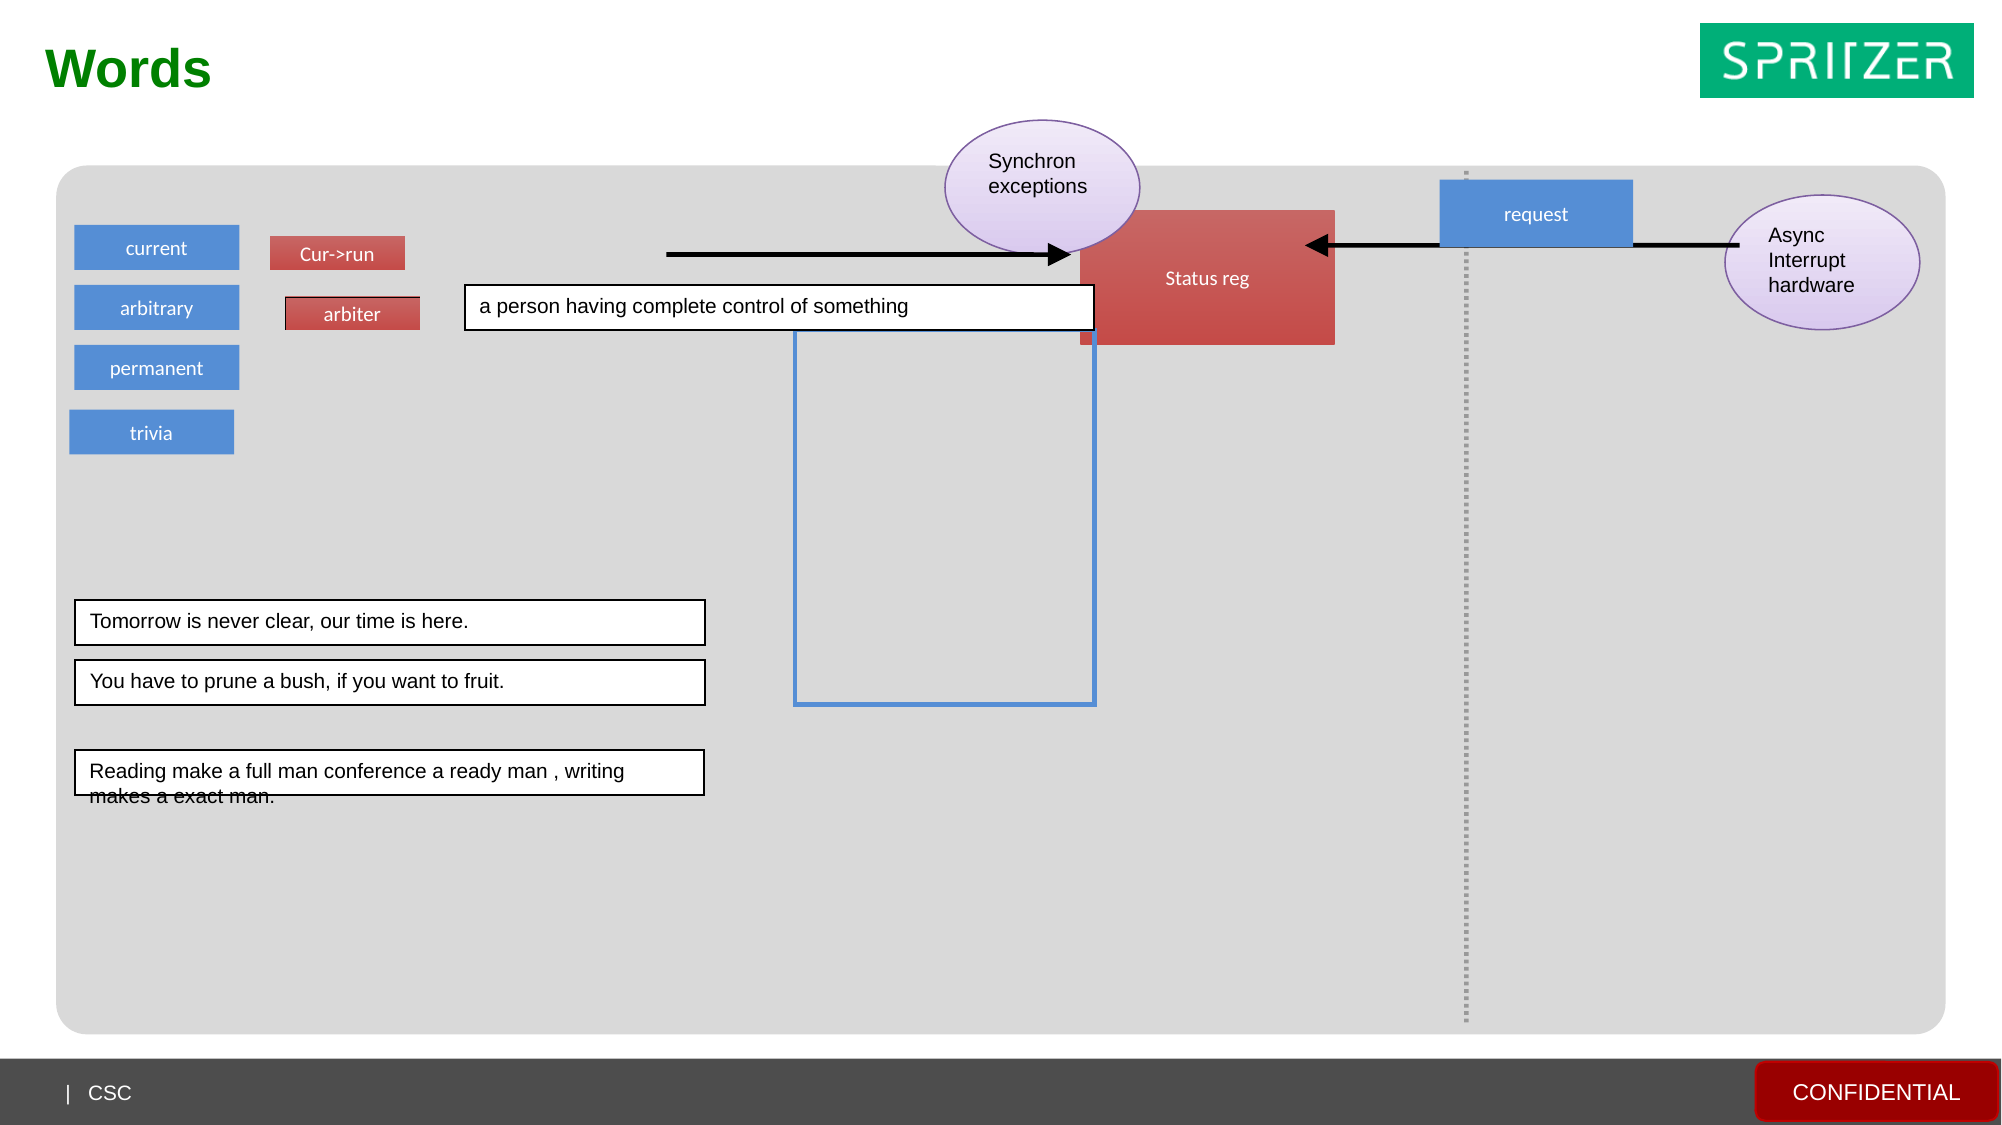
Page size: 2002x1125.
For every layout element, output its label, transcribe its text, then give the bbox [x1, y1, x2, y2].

text_box permanent [74, 344, 240, 390]
text_box arbiter [285, 296, 420, 330]
picture [1700, 23, 1974, 98]
text_box You have to prune a bush, if you want to fruit. [75, 660, 705, 706]
text_box Async Interrupt hardware [1725, 195, 1920, 330]
text_box Synchron exceptions [945, 120, 1140, 253]
text_box trivia [69, 409, 235, 455]
text_box Words [45, 27, 1954, 99]
text_box Status reg [1080, 210, 1335, 345]
text_box current [74, 224, 240, 270]
text_box a person having complete control of something [464, 285, 1095, 330]
text_box Reading make a full man conference a ready man , writing makes a exact man. [74, 750, 705, 796]
text_box arbitrary [74, 284, 240, 330]
text_box Tomorrow is never clear, our time is here. [75, 600, 705, 645]
text_box Cur->run [270, 236, 405, 270]
text_box request [1439, 179, 1634, 247]
